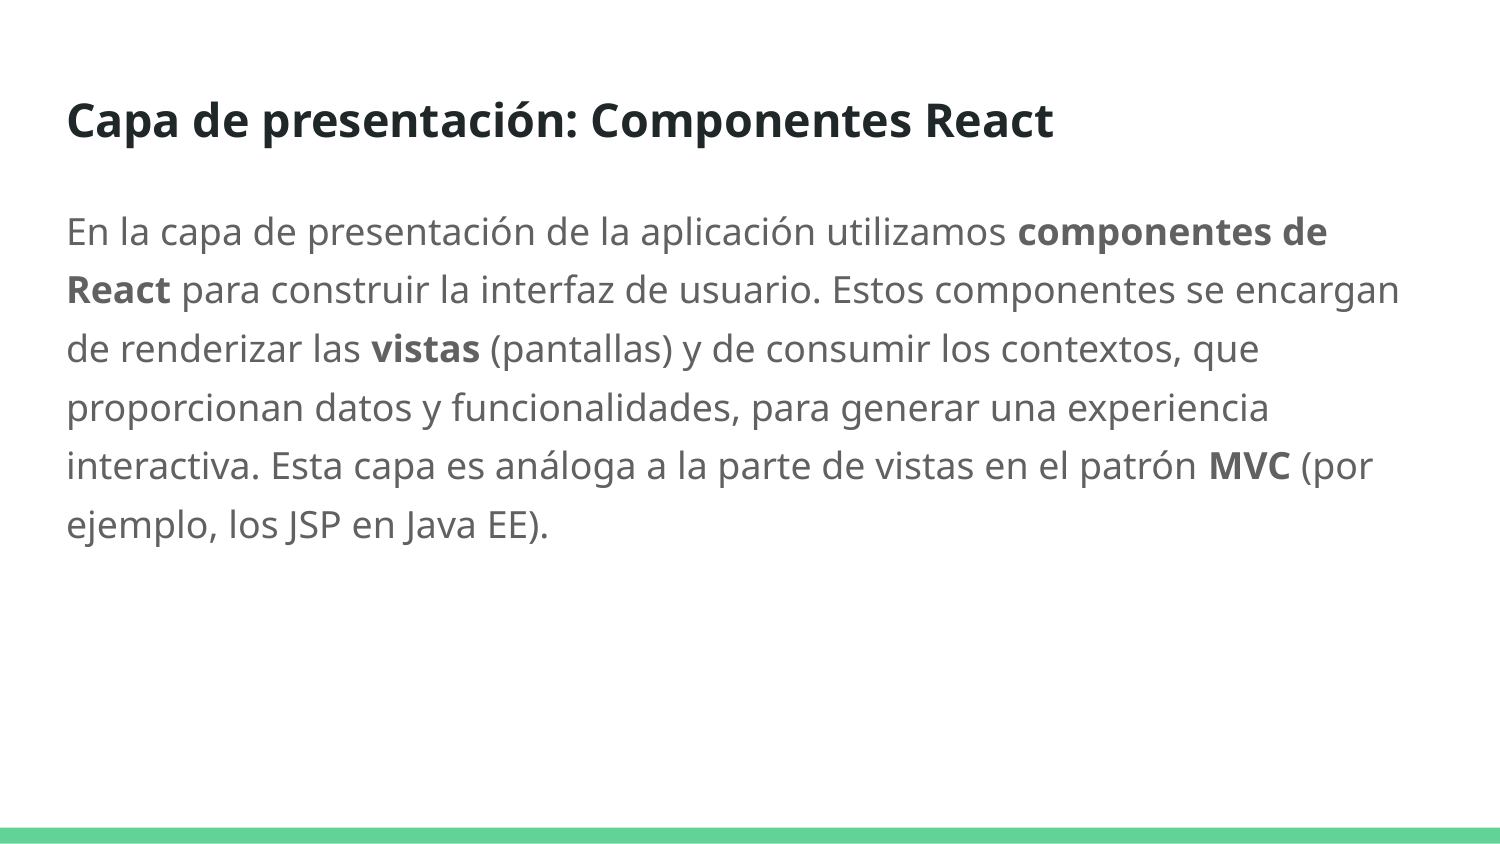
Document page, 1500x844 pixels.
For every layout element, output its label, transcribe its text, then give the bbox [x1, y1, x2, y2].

list En la capa de presentación de la aplicación utilizamos componentes de React para construir la interfaz de usuario. Estos componentes se encargan de renderizar las vistas (pantallas) y de consumir los contextos, que proporcionan datos y funcionalidades, para generar una experiencia interactiva. Esta capa es análoga a la parte de vistas en el patrón MVC (por ejemplo, los JSP en Java EE). [51, 182, 1449, 743]
title Capa de presentación: Componentes React [51, 72, 1449, 167]
